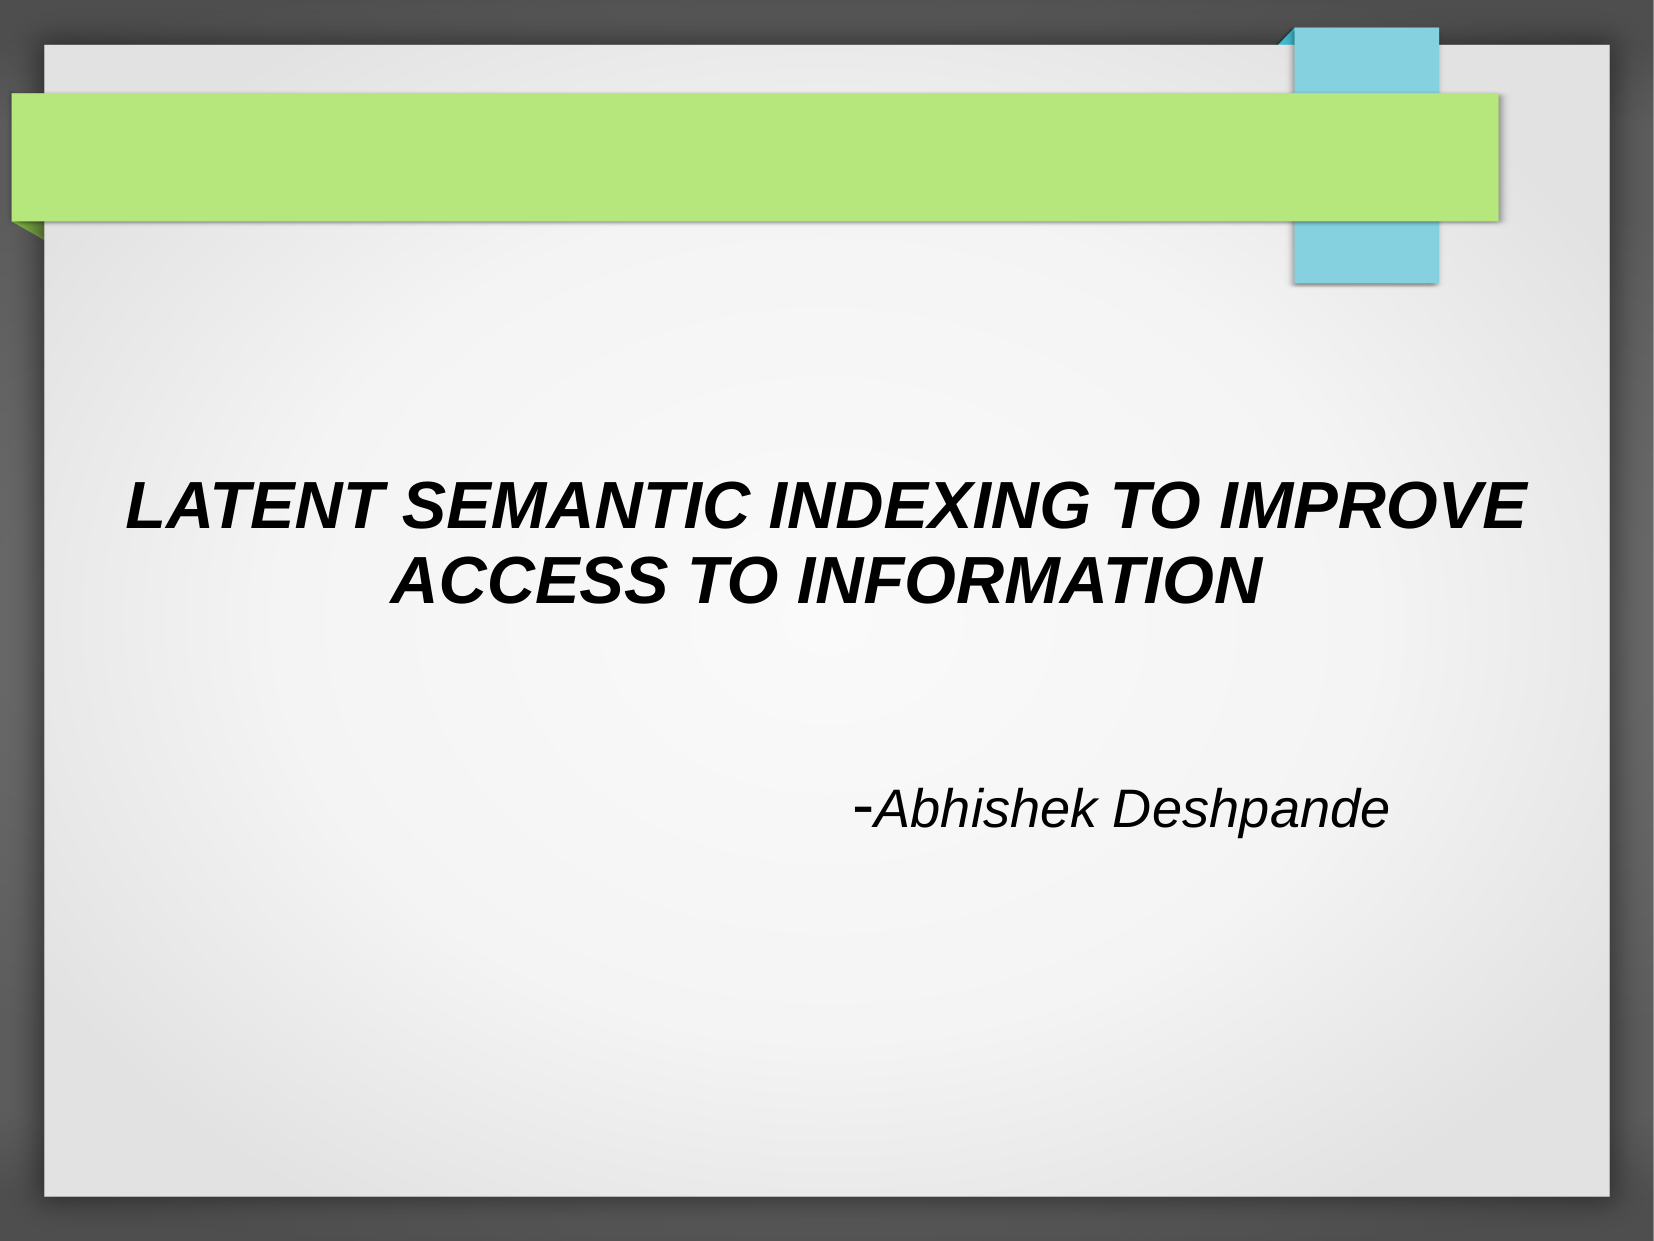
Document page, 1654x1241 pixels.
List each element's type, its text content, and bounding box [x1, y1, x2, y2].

subtitle LATENT SEMANTIC INDEXING TO IMPROVE ACCESS TO INFORMATION -Abhishek Deshpande [82, 295, 1571, 1015]
picture [0, 0, 1654, 1241]
